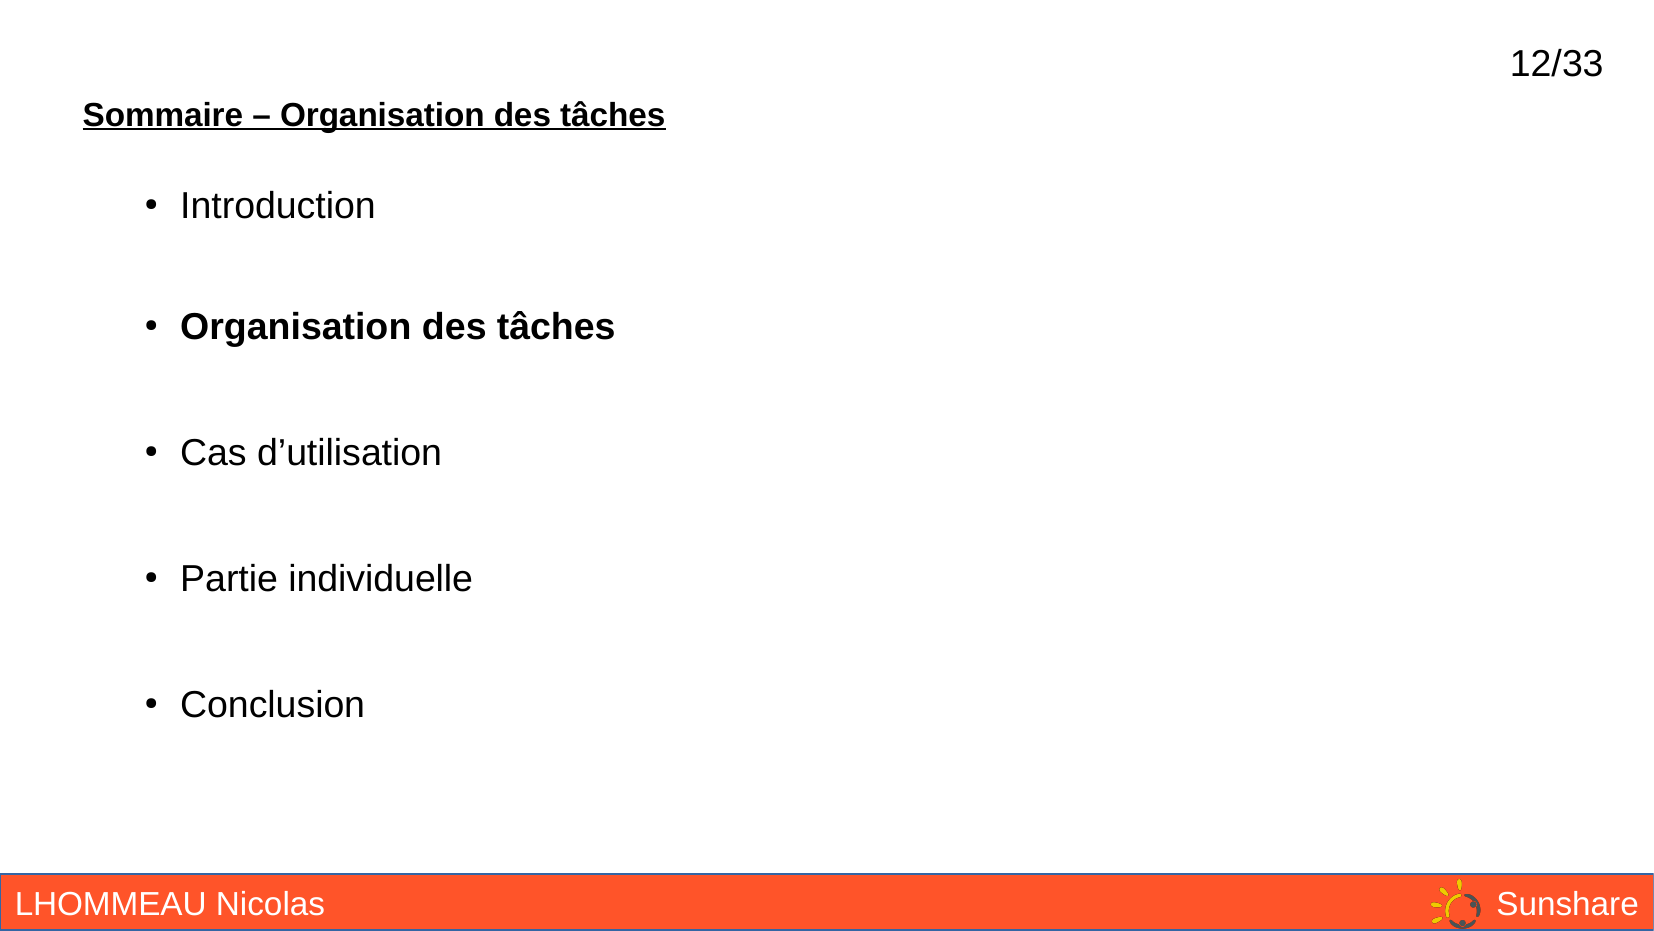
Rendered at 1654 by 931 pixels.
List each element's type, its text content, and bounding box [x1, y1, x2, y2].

picture [1429, 877, 1483, 931]
text_box Introduction Organisation des tâches Cas d’utilisation Partie individuelle Conclusion [129, 177, 1371, 733]
title Sommaire – Organisation des tâches [82, 37, 1571, 193]
